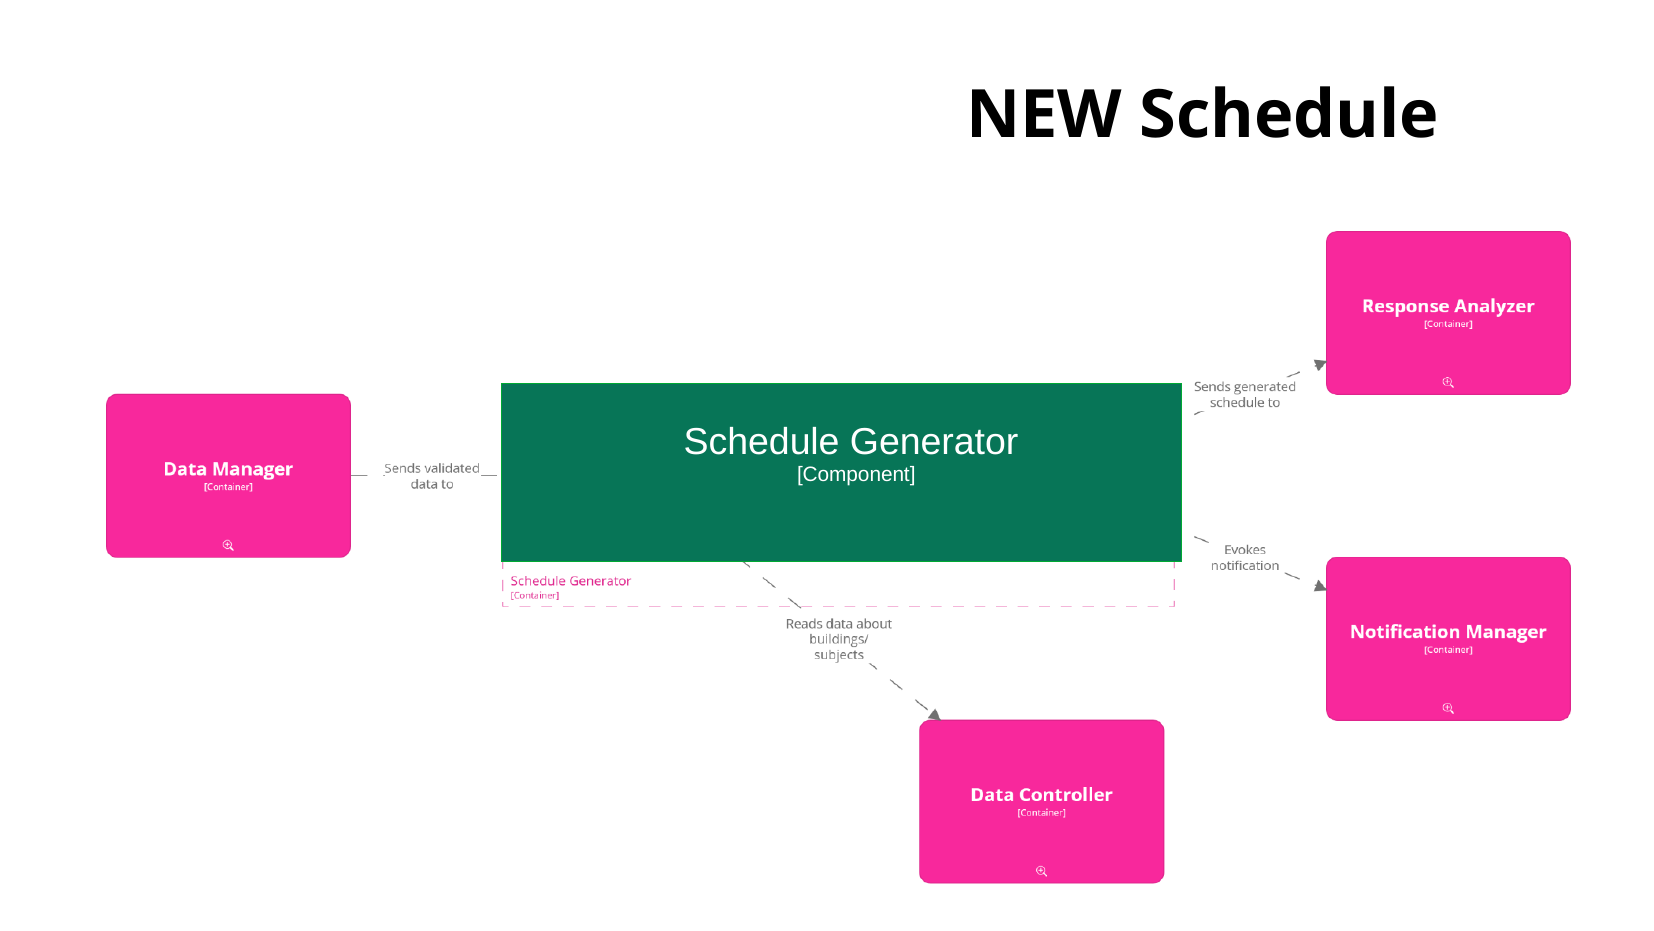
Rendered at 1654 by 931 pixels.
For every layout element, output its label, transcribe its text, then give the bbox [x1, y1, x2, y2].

text_box NEW Schedule Generator [708, 59, 1624, 143]
picture [0, 143, 1654, 916]
text_box Schedule Generator [Component] [649, 413, 1063, 555]
